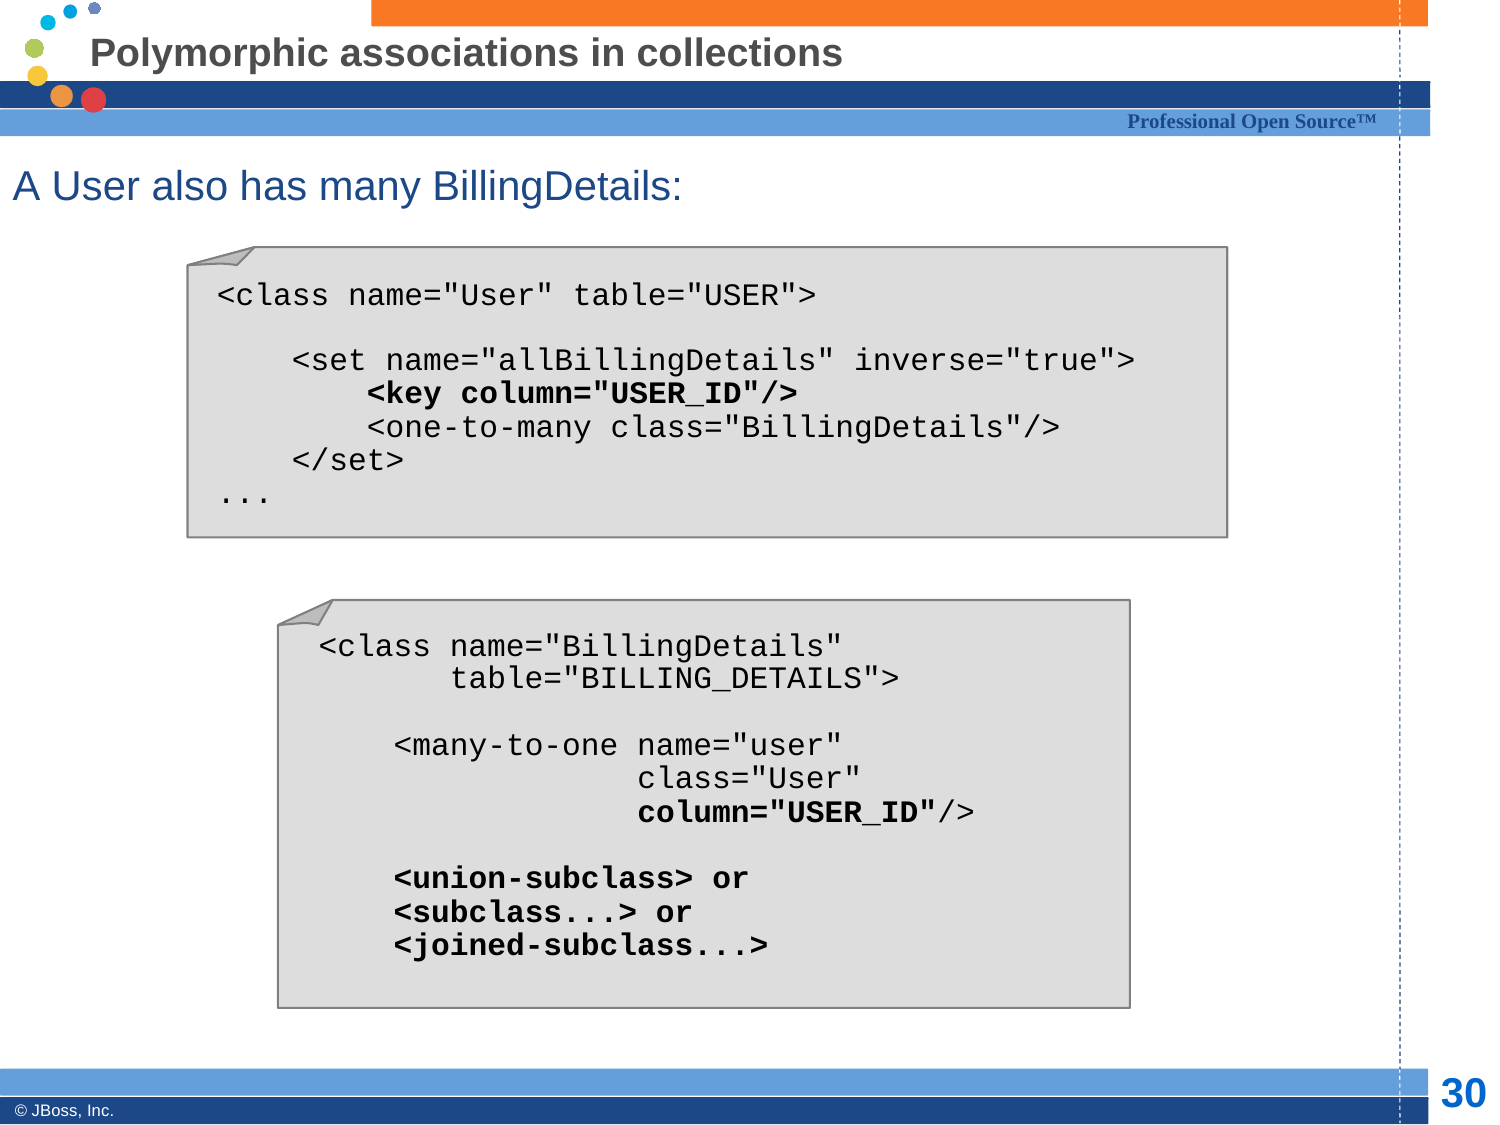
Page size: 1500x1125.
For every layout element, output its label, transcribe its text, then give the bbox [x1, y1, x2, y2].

text_box <class name="User" table="USER"> <set name="allBillingDetails" inverse="true"> <key column="USER_ID"/> <one-to-many class="BillingDetails"/> </set> ... [202, 249, 1238, 553]
list A User also has many BillingDetails: [12, 162, 1388, 1063]
text_box [187, 261, 202, 538]
text_box <class name="BillingDetails" table="BILLING_DETAILS"> <many-to-one name="user" class="User" column="USER_ID"/> <union-subclass> or <subclass...> or <joined-subclass...> [303, 601, 1135, 971]
title Polymorphic associations in collections [75, 20, 1351, 84]
text_box [277, 613, 1130, 1008]
